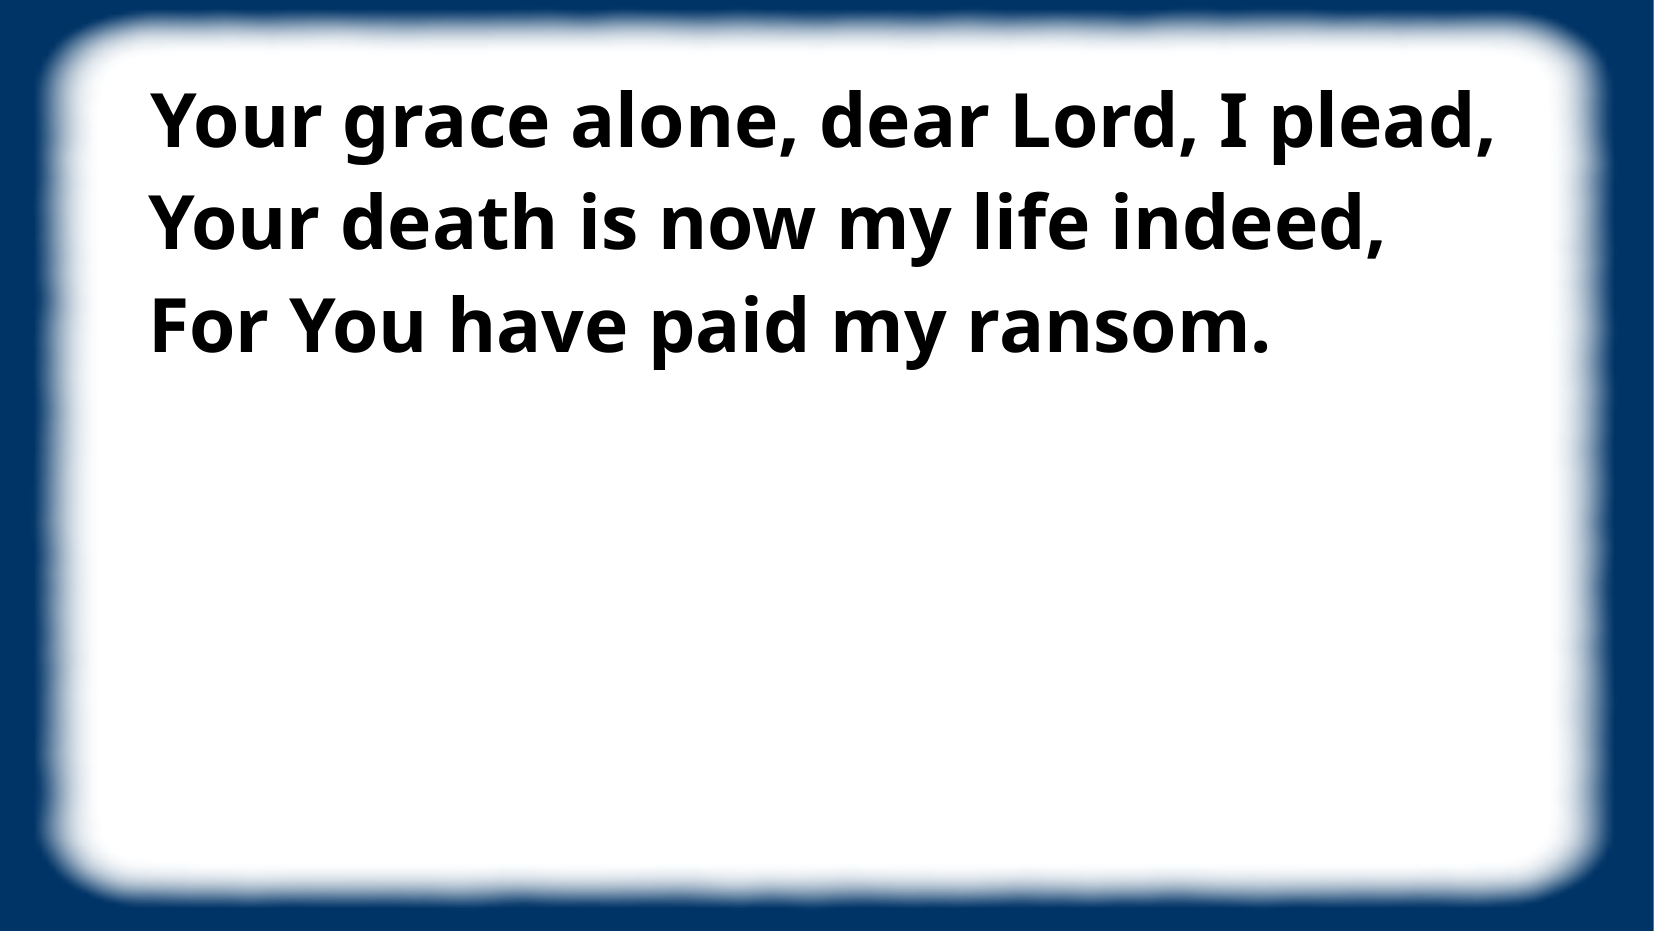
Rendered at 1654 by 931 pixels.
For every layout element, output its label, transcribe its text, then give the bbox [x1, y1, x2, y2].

picture [0, 0, 1654, 931]
text_box Your grace alone, dear Lord, I plead, Your death is now my life indeed, For You have paid my ransom. [75, 60, 1576, 375]
